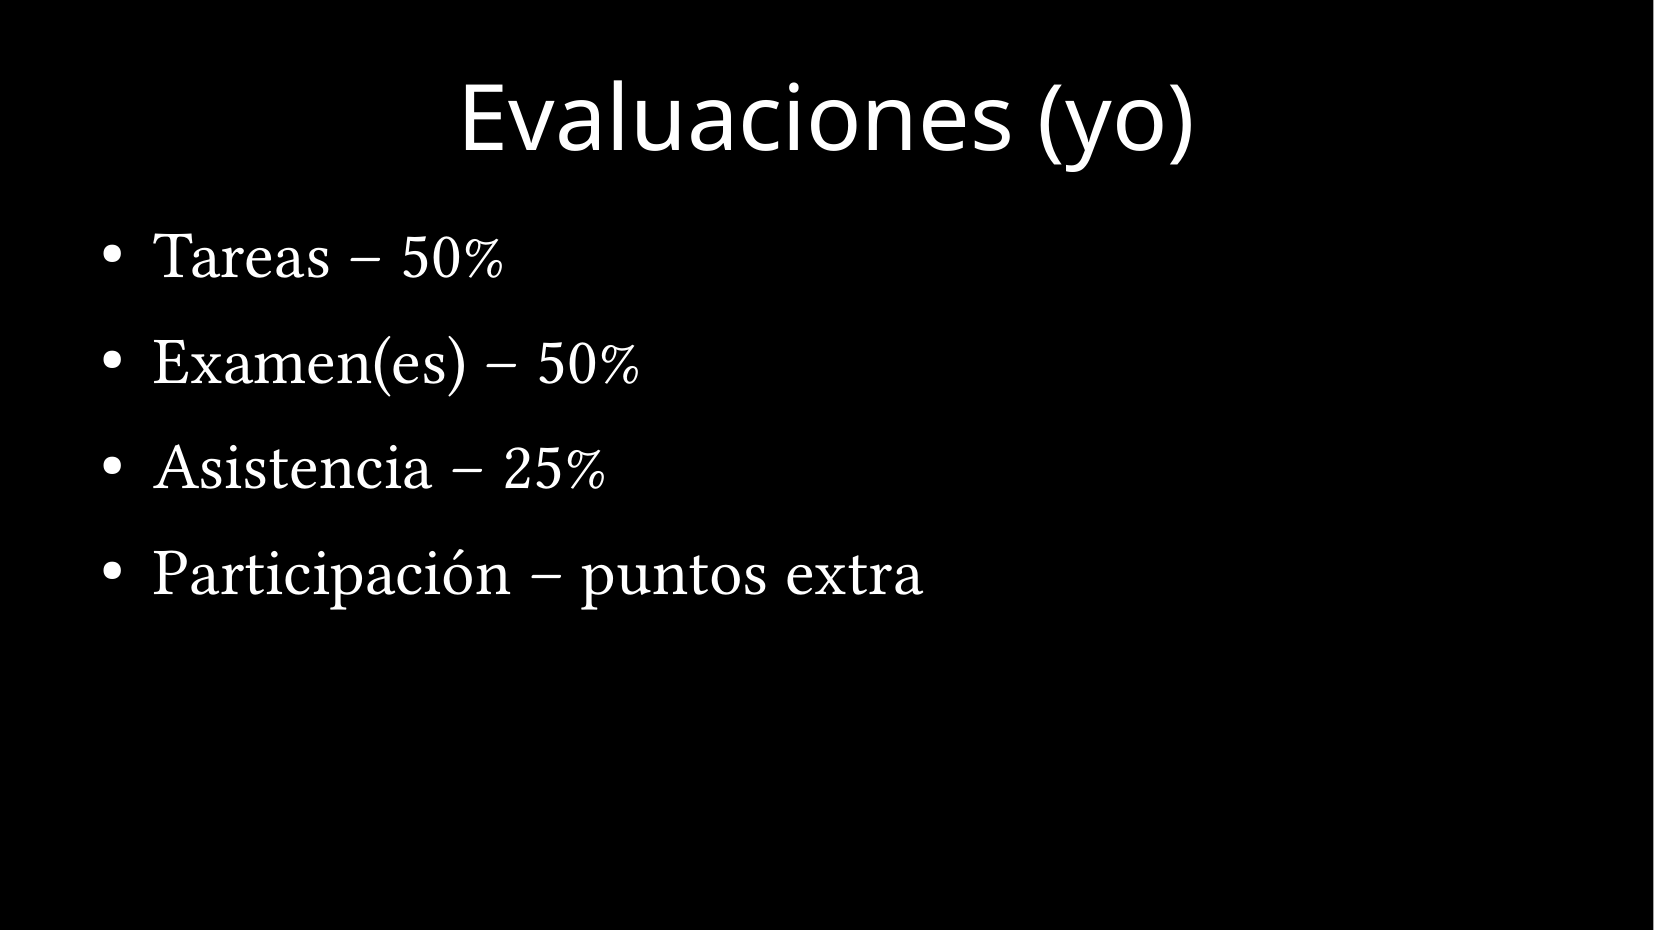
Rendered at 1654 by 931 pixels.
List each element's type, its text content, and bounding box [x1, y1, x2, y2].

list Tareas – 50% Examen(es) – 50% Asistencia – 25% Participación – puntos extra [82, 217, 1571, 758]
title Evaluaciones (yo) [82, 37, 1571, 193]
